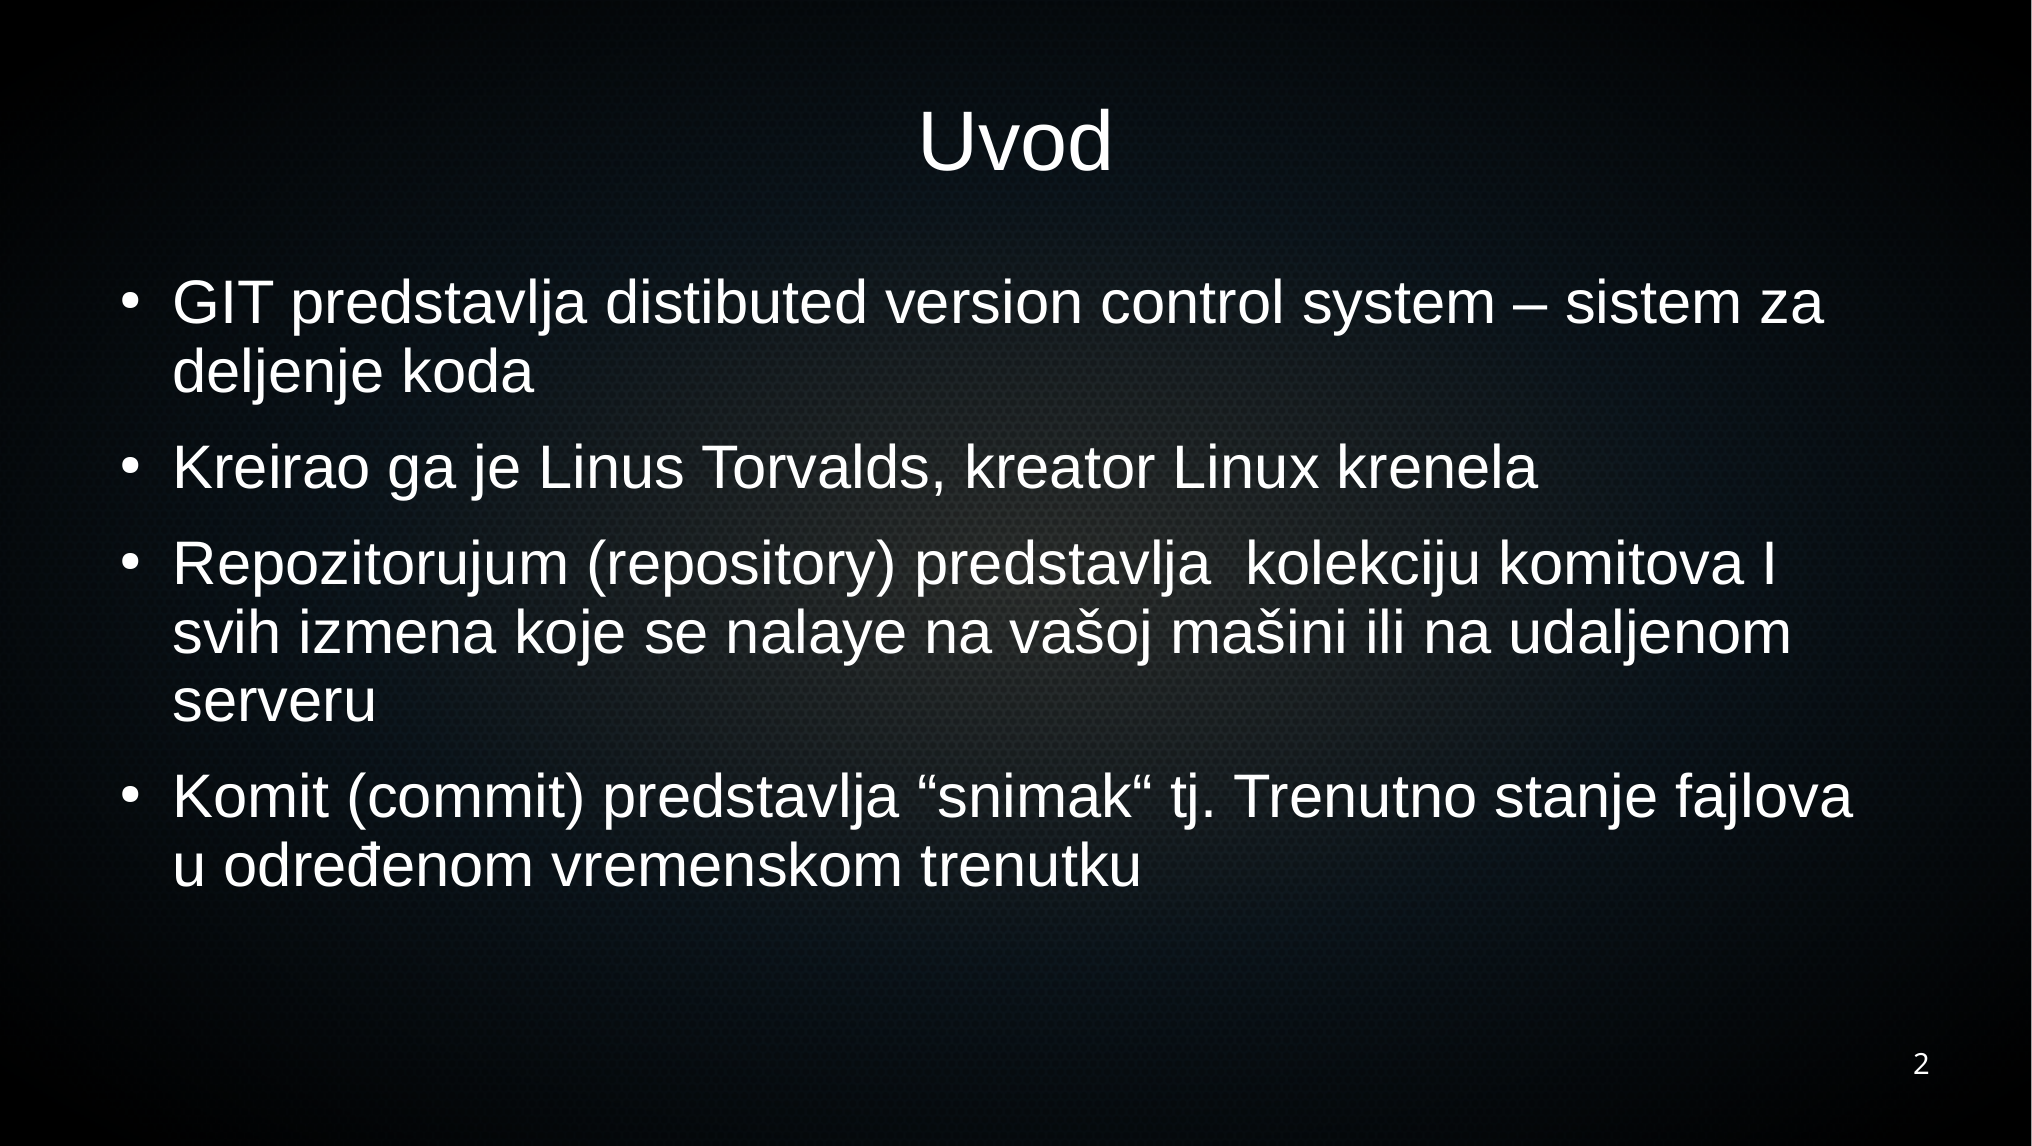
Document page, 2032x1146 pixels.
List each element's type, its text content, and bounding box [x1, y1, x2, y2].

title Uvod [101, 45, 1930, 237]
picture [0, 0, 2032, 1146]
list GIT predstavlja distibuted version control system – sistem za deljenje koda Kreirao ga je Linus Torvalds, kreator Linux krenela Repozitorujum (repository) predstavlja kolekciju komitova I svih izmena koje se nalaye na vašoj mašini ili na udaljenom serveru Komit (commit) predstavlja “snimak“ tj. Trenutno stanje fajlova u određenom vremenskom trenutku [101, 268, 1890, 933]
